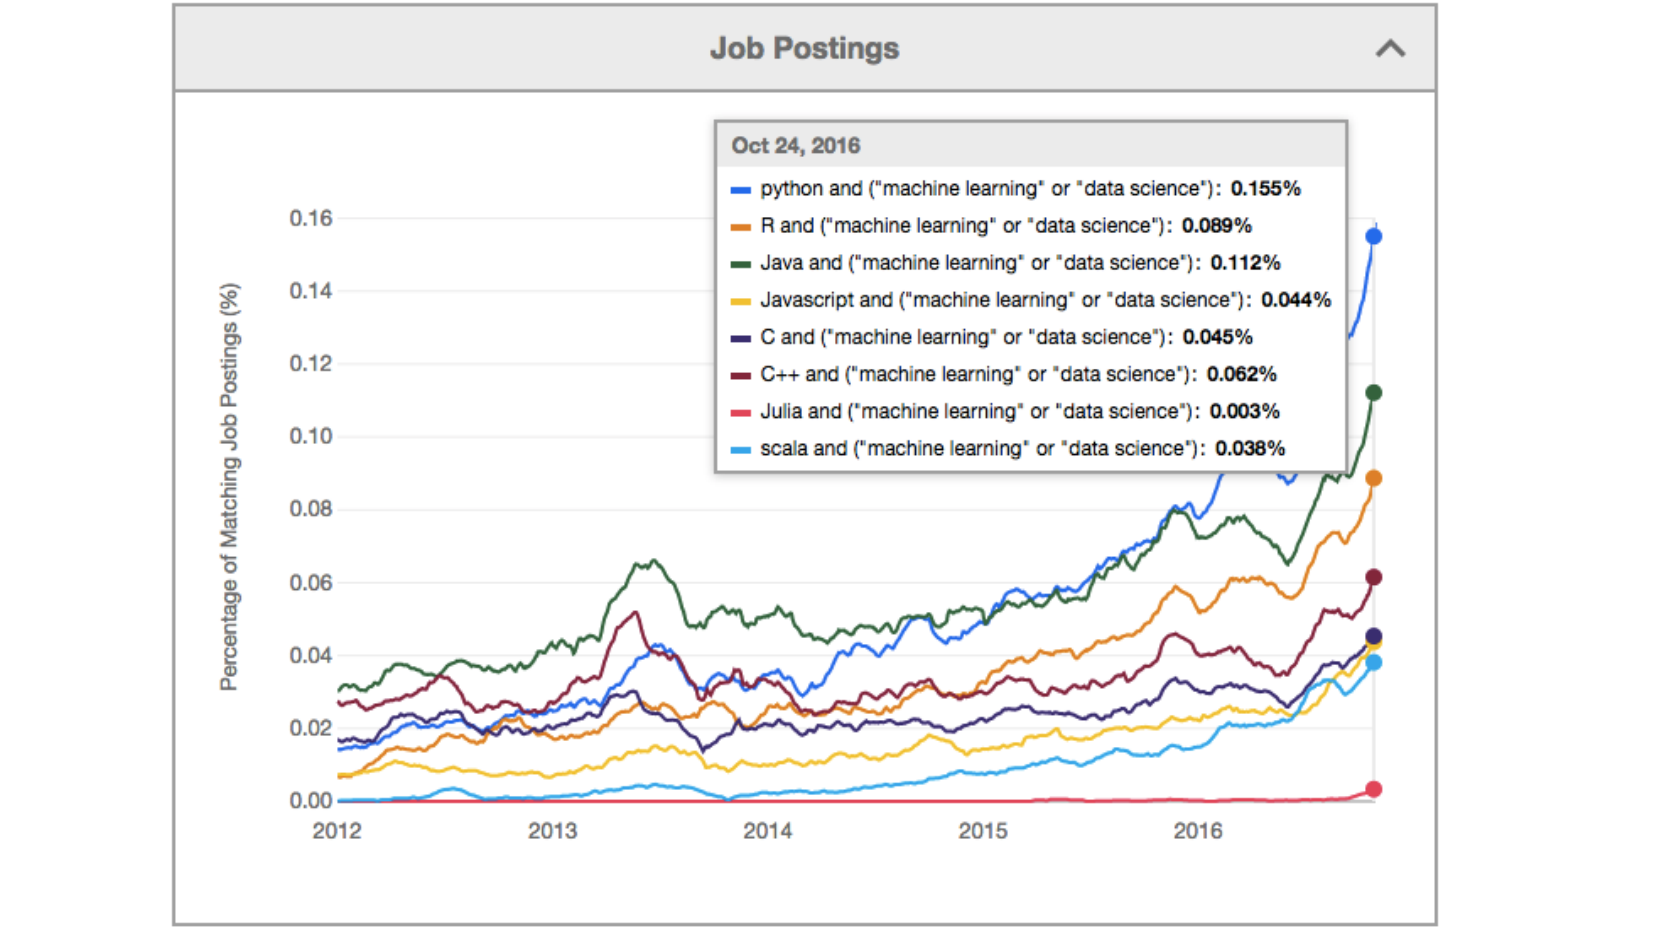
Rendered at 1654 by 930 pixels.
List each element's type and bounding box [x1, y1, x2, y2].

picture [169, 0, 1440, 930]
